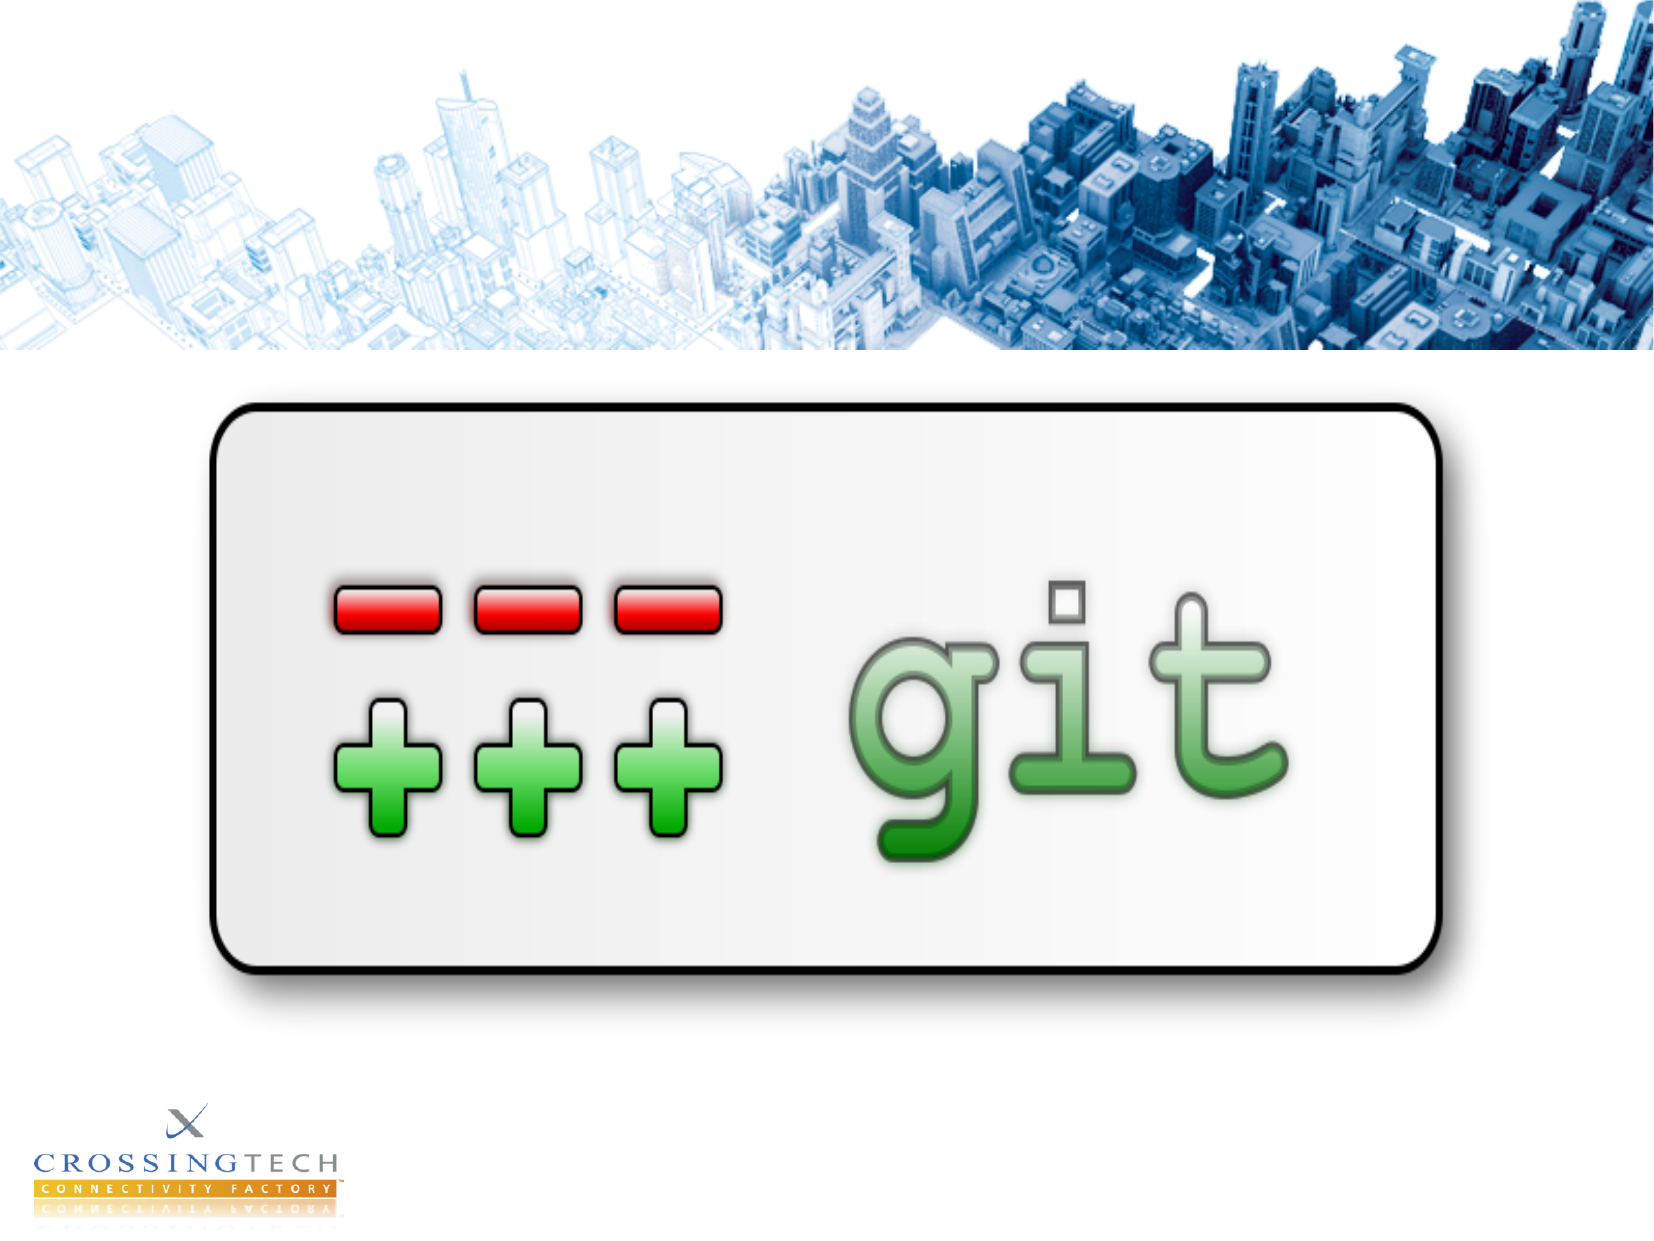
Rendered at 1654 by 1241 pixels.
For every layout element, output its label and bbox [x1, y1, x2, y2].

picture [0, 0, 1654, 350]
picture [34, 1103, 344, 1237]
picture [187, 374, 1501, 1051]
